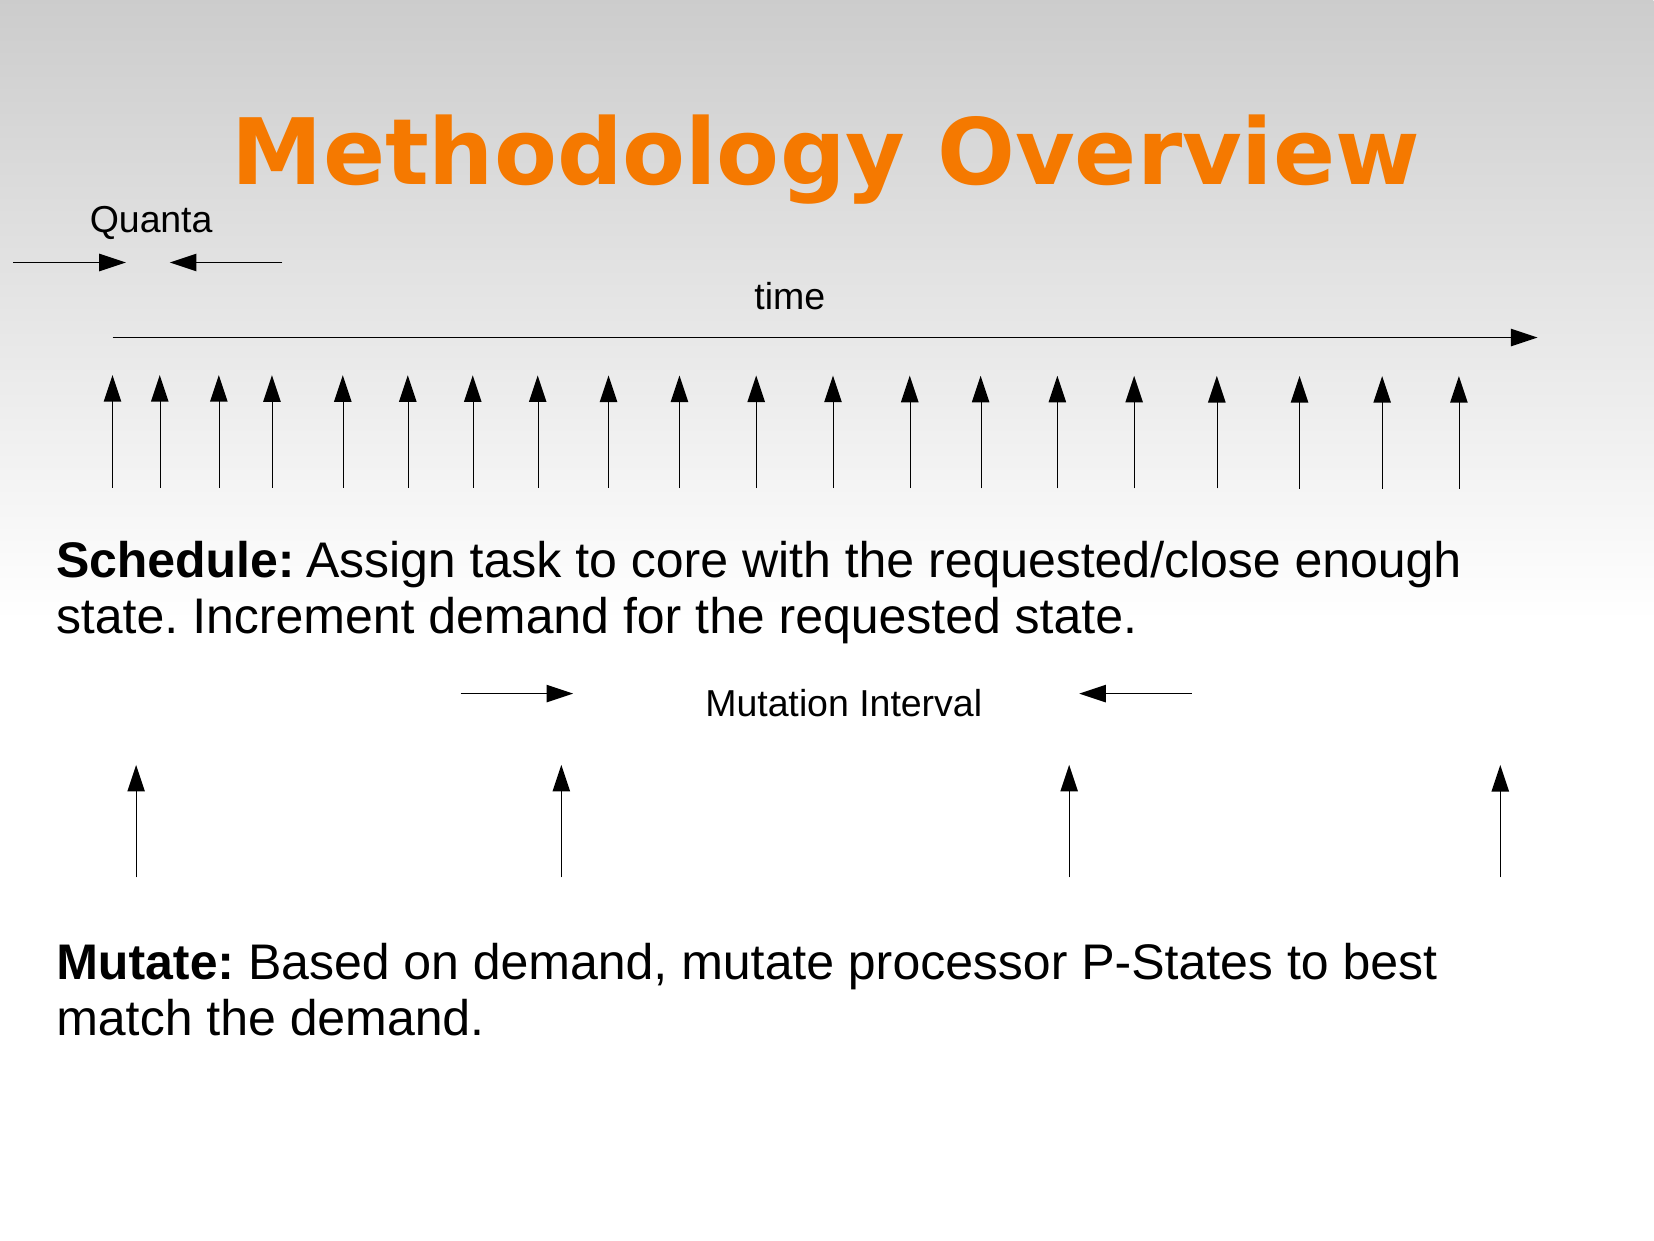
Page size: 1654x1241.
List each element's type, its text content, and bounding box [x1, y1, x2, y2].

text_box time [739, 268, 1265, 326]
text_box Mutation Interval [637, 675, 1051, 732]
text_box Quanta [75, 191, 263, 249]
text_box Schedule: Assign task to core with the requested/close enough state. Increment demand for the requested state. [41, 525, 1579, 652]
title Methodology Overview [82, 56, 1571, 250]
text_box Mutate: Based on demand, mutate processor P-States to best match the demand. [41, 926, 1579, 1053]
